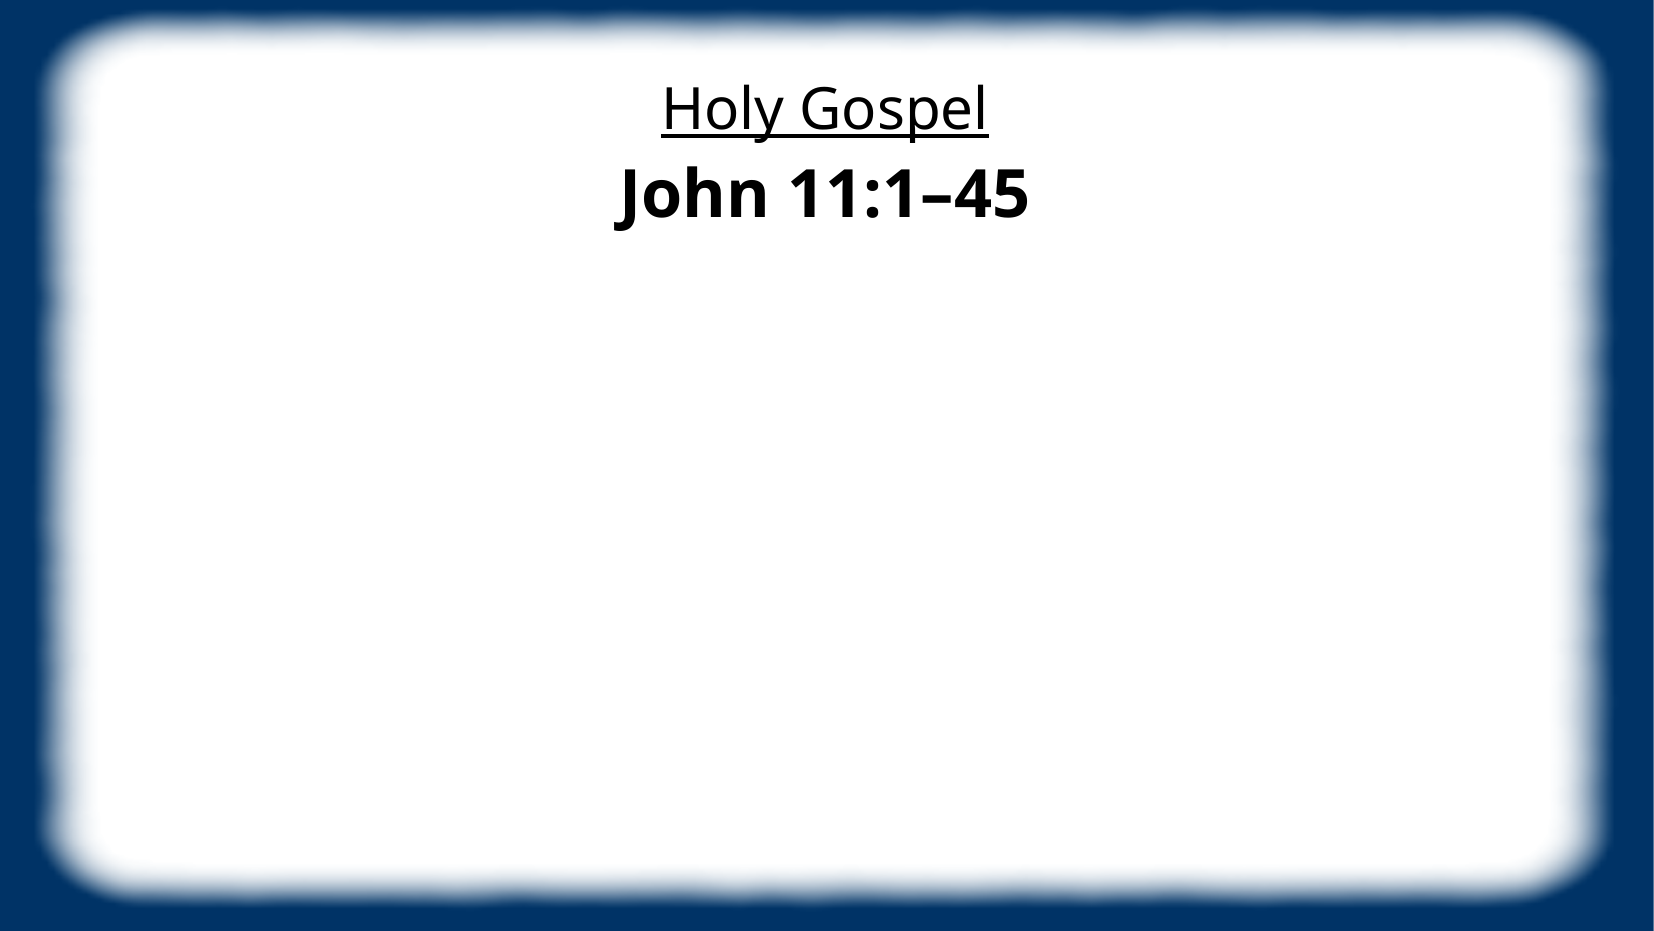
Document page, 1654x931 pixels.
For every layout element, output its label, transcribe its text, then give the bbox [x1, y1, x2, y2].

picture [0, 0, 1654, 931]
text_box Holy Gospel John 11:1–45 [75, 60, 1576, 241]
